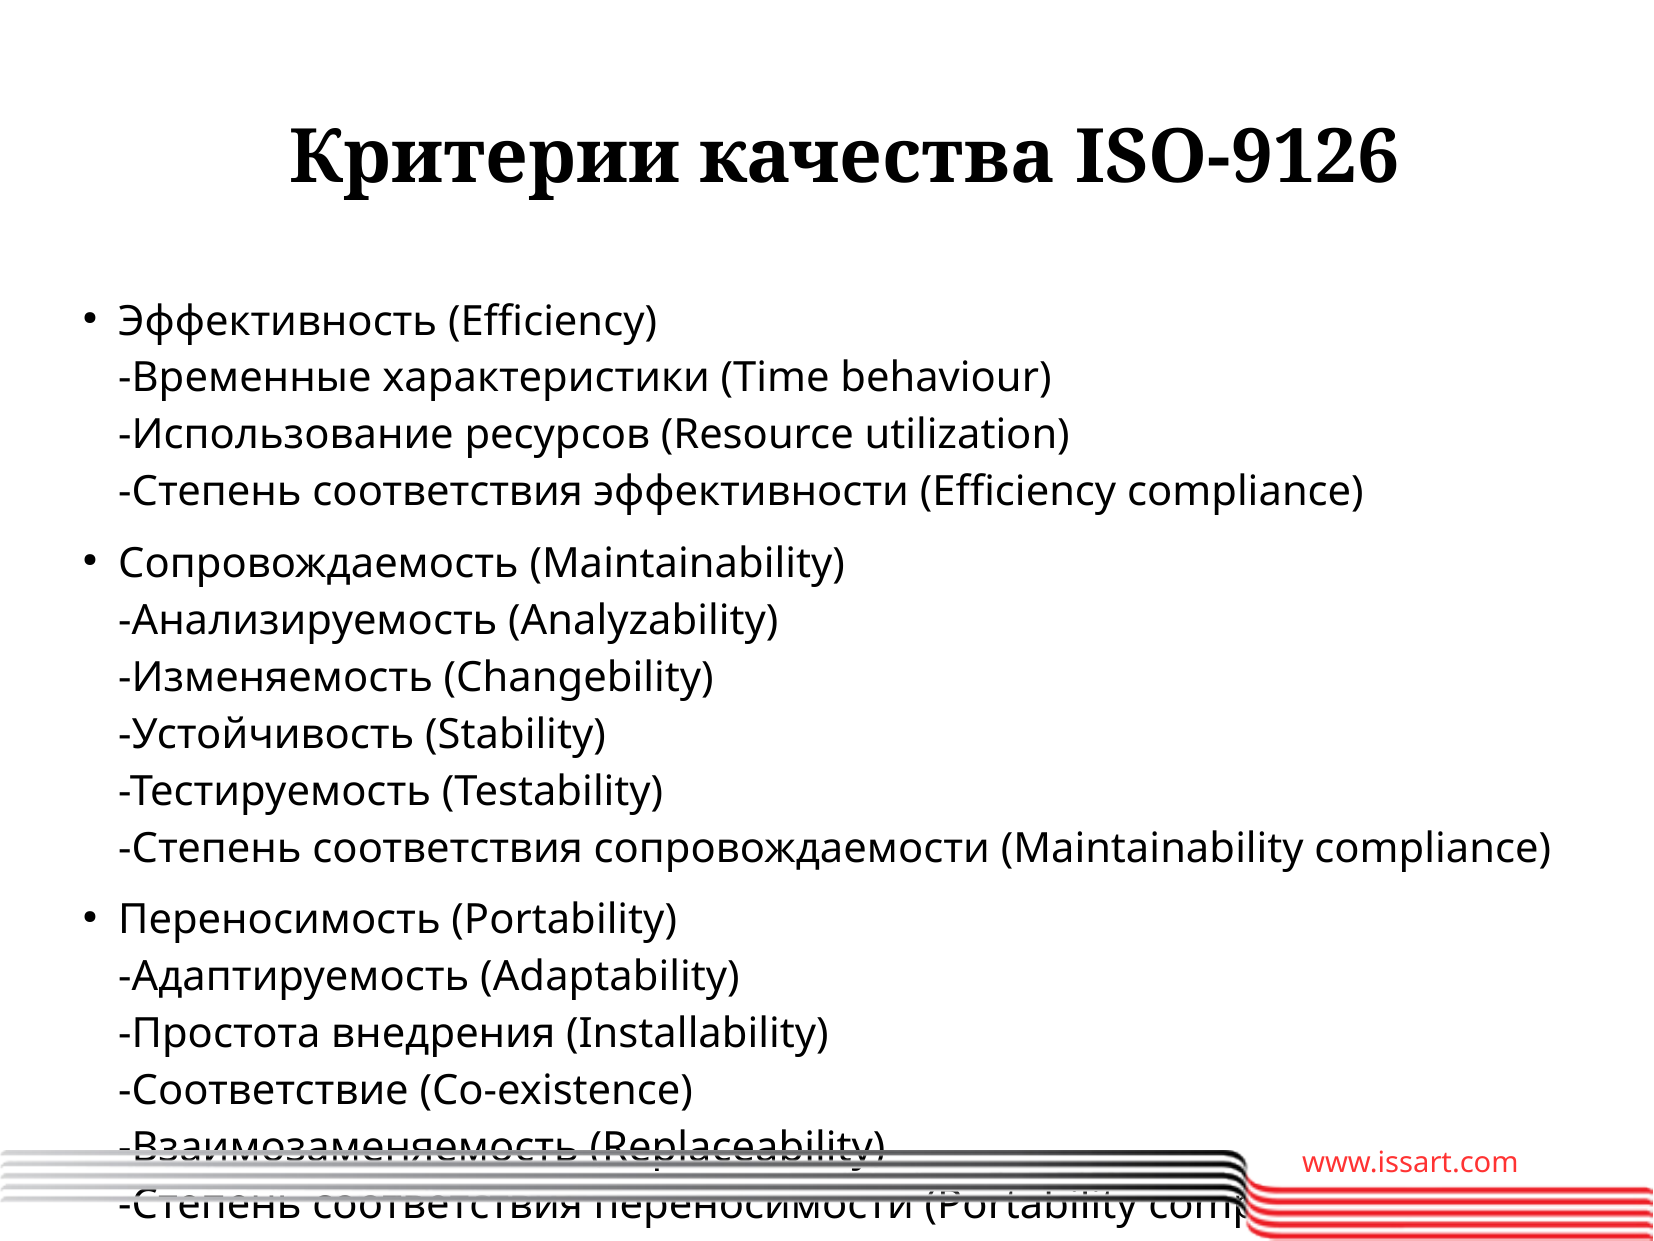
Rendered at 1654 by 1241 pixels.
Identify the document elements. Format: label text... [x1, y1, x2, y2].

picture [0, 1150, 1653, 1241]
list Эффективность (Efficiency) -Временные характеристики (Time behaviour) -Использование ресурсов (Resource utilization) -Степень соответствия эффективности (Efficiency compliance) Сопровождаемость (Maintainability) -Анализируемость (Analyzability) -Изменяемость (Changebility) -Устойчивость (Stability) -Тестируемость (Testability) -Степень соответствия сопровождаемости (Maintainability compliance) Переносимость (Portability) -Адаптируемость (Adaptability) -Простота внедрения (Installability) -Соответствие (Co-existence) -Взаимозаменяемость (Replaceability) -Степень соответствия переносимости (Portability compliance) [82, 290, 1571, 1124]
title Критерии качества ISO-9126 [82, 49, 1571, 257]
text_box www.issart.com [1287, 1133, 1619, 1184]
